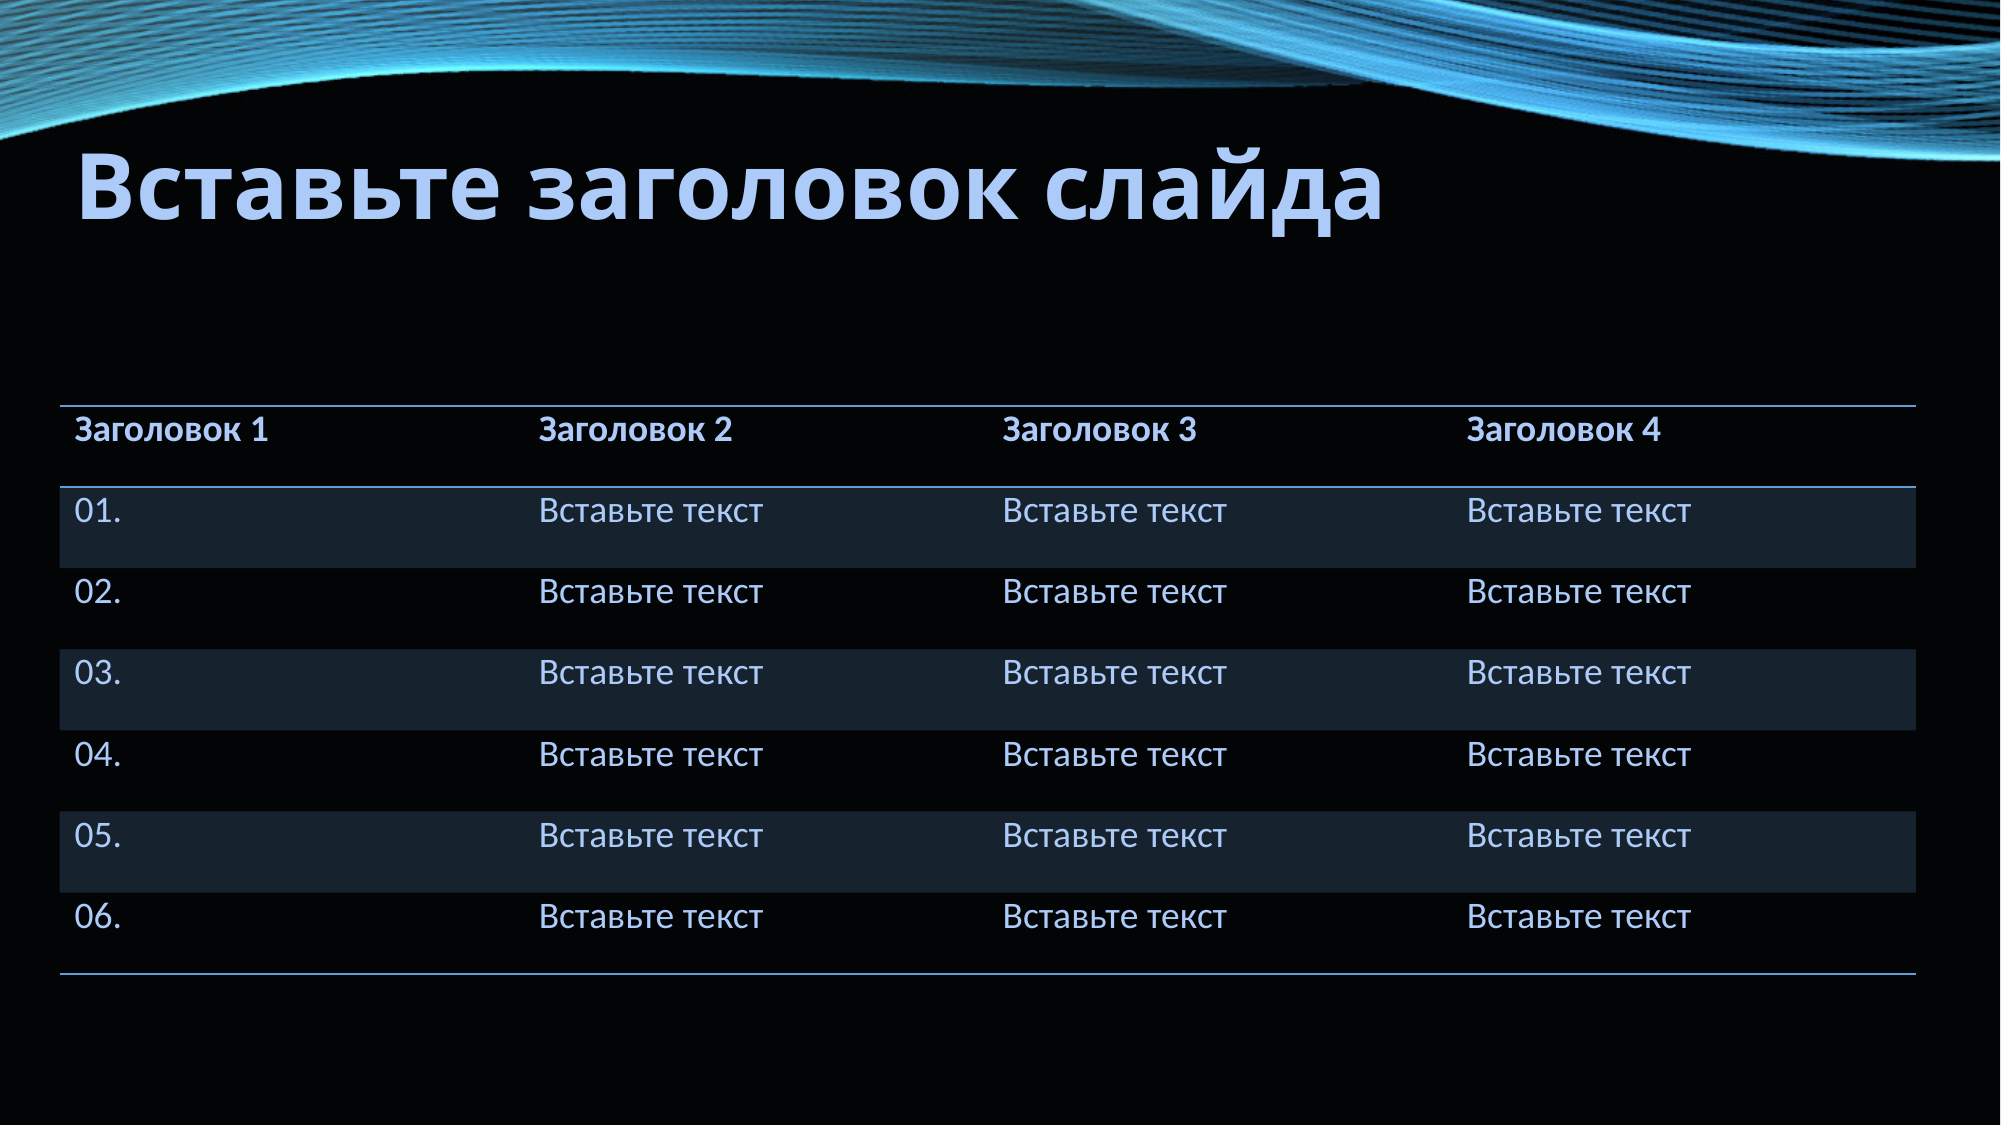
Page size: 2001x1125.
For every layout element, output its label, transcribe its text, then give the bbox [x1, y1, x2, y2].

table_cell 05. [60, 811, 524, 893]
table_cell Вставьте текст [1452, 811, 1916, 893]
table_cell Вставьте текст [524, 568, 988, 649]
table_cell Вставьте текст [524, 730, 988, 811]
table_cell Вставьте текст [1452, 893, 1916, 973]
table_header Заголовок 4 [1452, 407, 1916, 486]
table_cell Вставьте текст [1452, 568, 1916, 649]
table_header Заголовок 2 [524, 407, 988, 486]
table_header Заголовок 3 [988, 407, 1452, 486]
table_cell 02. [60, 568, 524, 649]
table_cell Вставьте текст [988, 488, 1452, 568]
table_cell Вставьте текст [1452, 649, 1916, 730]
table_header Заголовок 1 [60, 407, 524, 486]
table_cell Вставьте текст [1452, 488, 1916, 568]
table_cell Вставьте текст [988, 568, 1452, 649]
table_cell Вставьте текст [988, 730, 1452, 811]
table_cell 03. [60, 649, 524, 730]
table_cell Вставьте текст [524, 811, 988, 893]
table_cell Вставьте текст [988, 649, 1452, 730]
table_cell Вставьте текст [1452, 730, 1916, 811]
table_cell Вставьте текст [524, 488, 988, 568]
table_cell Вставьте текст [524, 649, 988, 730]
table_cell 04. [60, 730, 524, 811]
picture [0, 0, 2001, 1125]
table_cell Вставьте текст [988, 811, 1452, 893]
table_cell Вставьте текст [988, 893, 1452, 973]
table_cell 06. [60, 893, 524, 973]
table_cell 01. [60, 488, 524, 568]
table_cell Вставьте текст [524, 893, 988, 973]
title Вставьте заголовок слайда [59, 81, 1916, 299]
